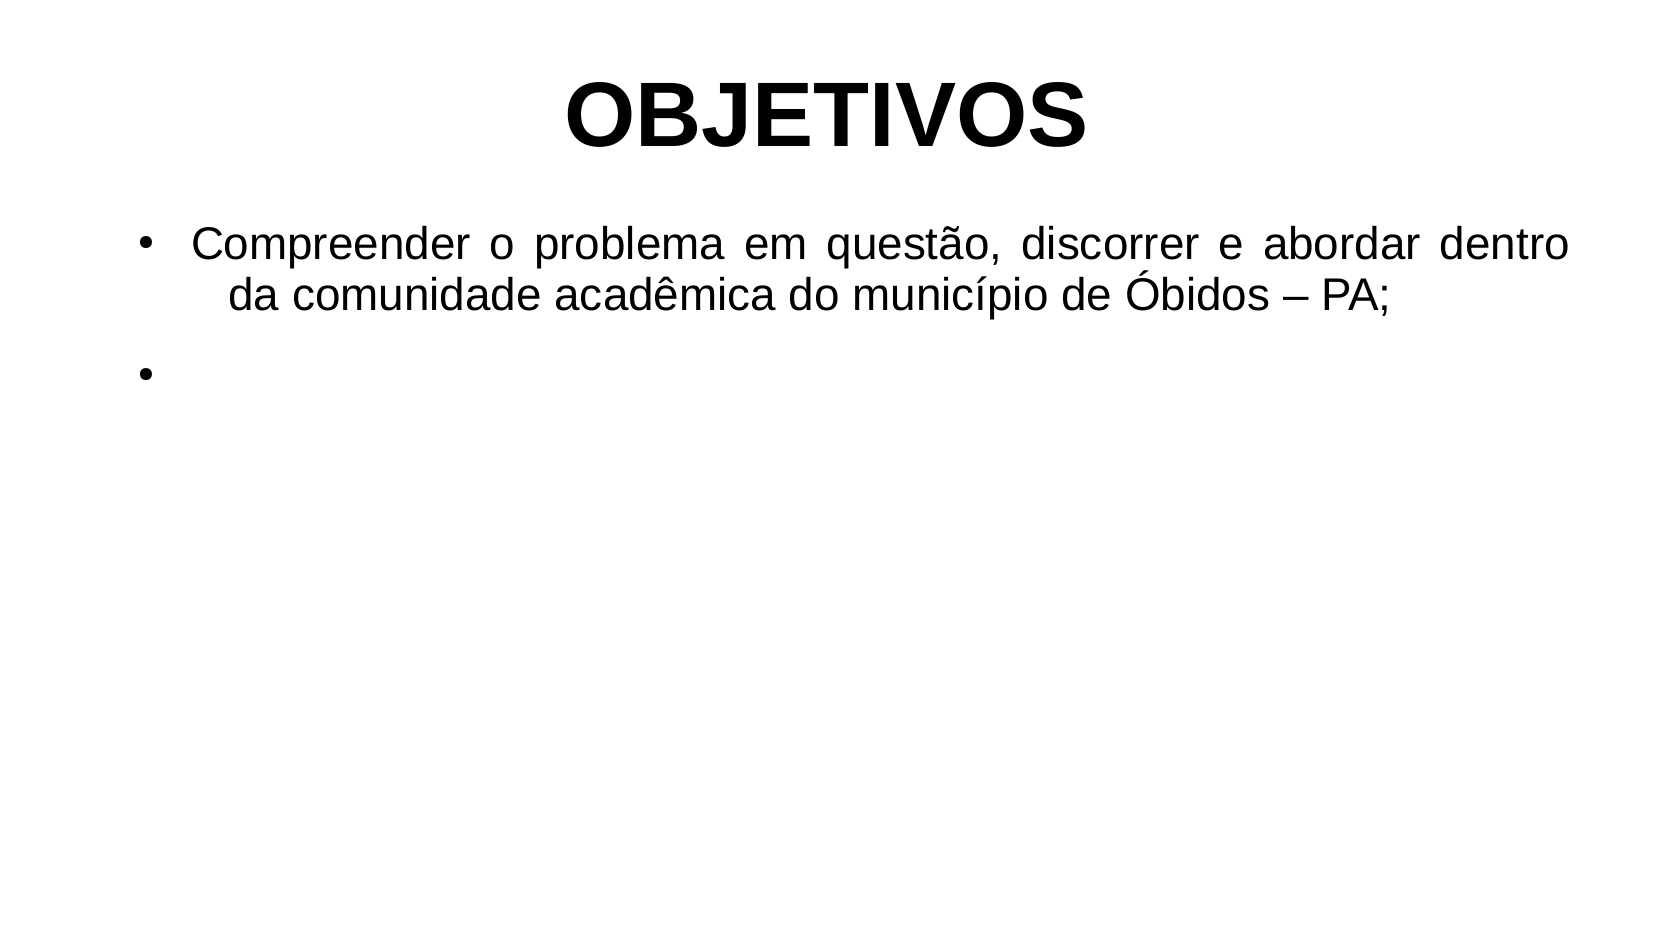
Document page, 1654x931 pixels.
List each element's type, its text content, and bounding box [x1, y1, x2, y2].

title OBJETIVOS [82, 37, 1571, 193]
list Compreender o problema em questão, discorrer e abordar dentro da comunidade acadêmica do município de Óbidos – PA; [82, 217, 1571, 758]
